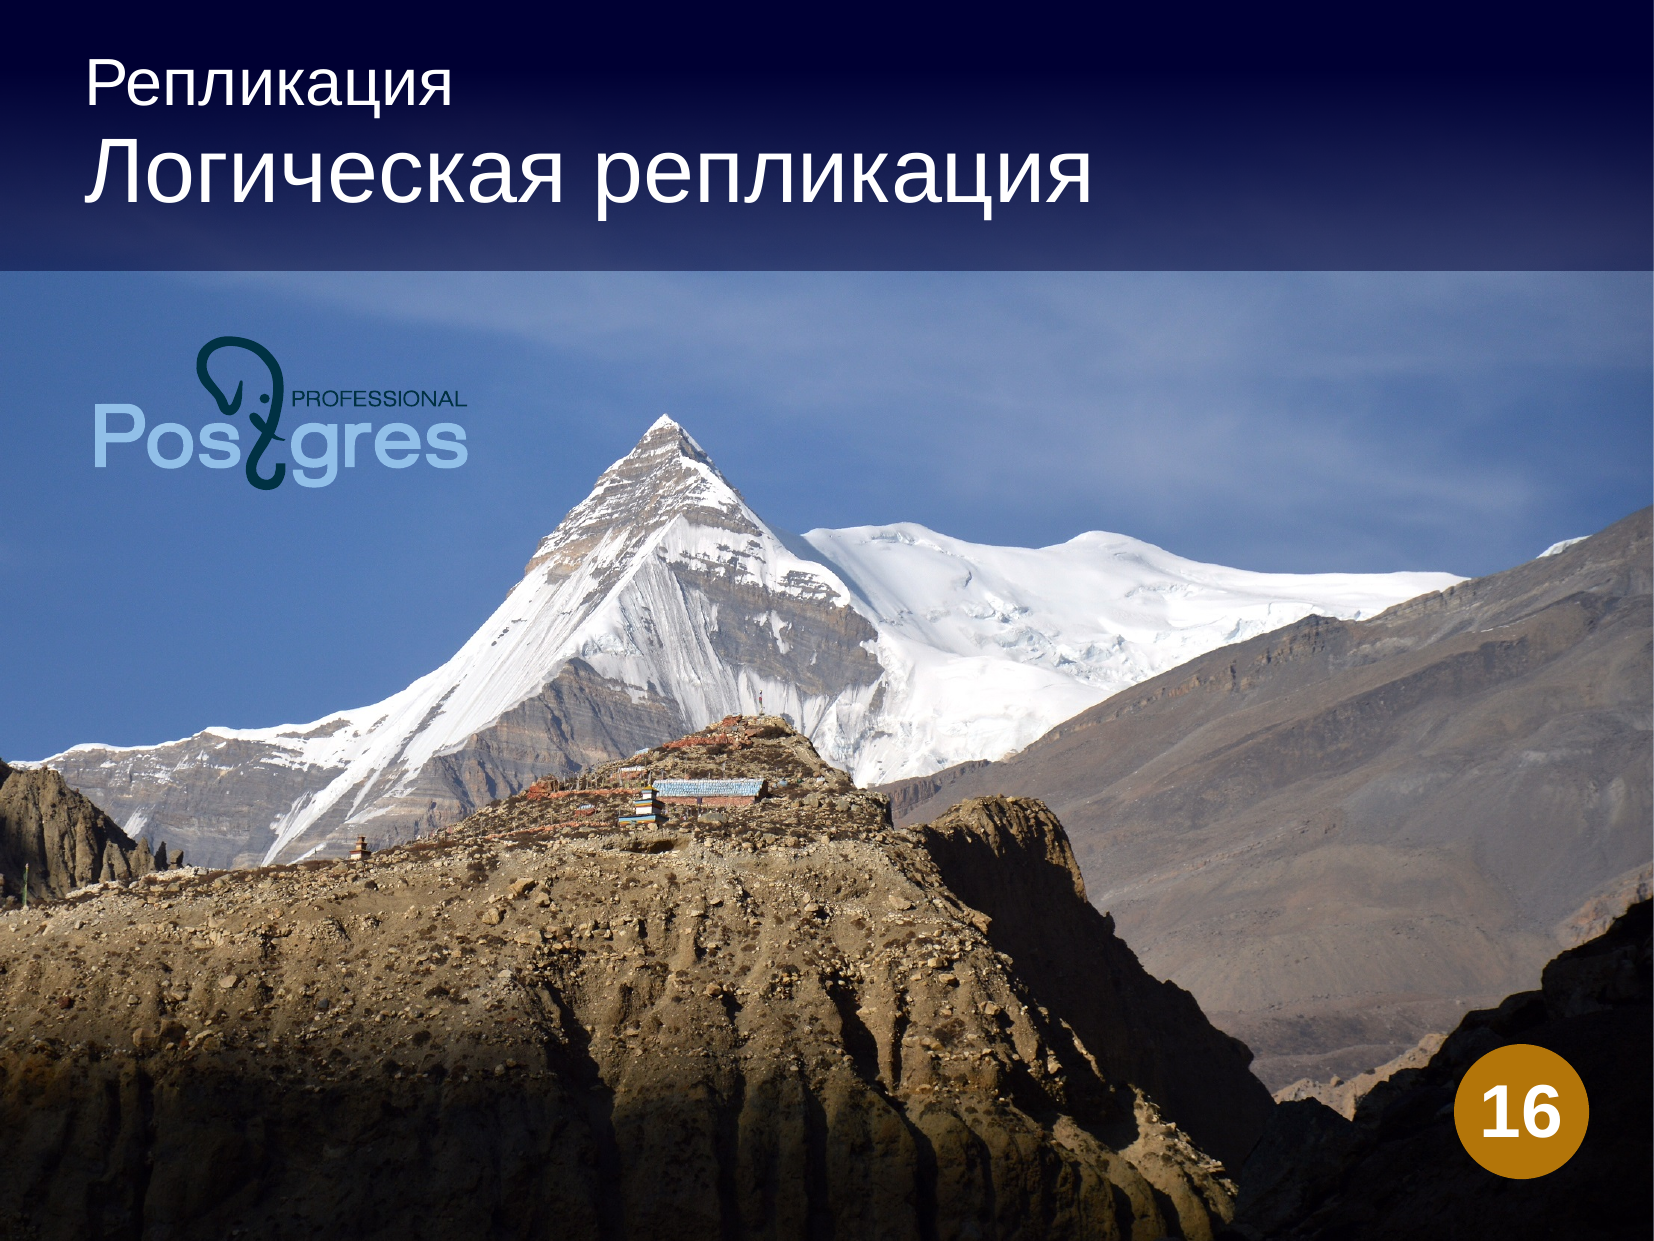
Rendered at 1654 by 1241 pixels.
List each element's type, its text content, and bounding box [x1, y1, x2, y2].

picture [0, 271, 1654, 1241]
title Репликация Логическая репликация [84, 44, 1636, 251]
text_box 16 [1454, 1044, 1590, 1180]
